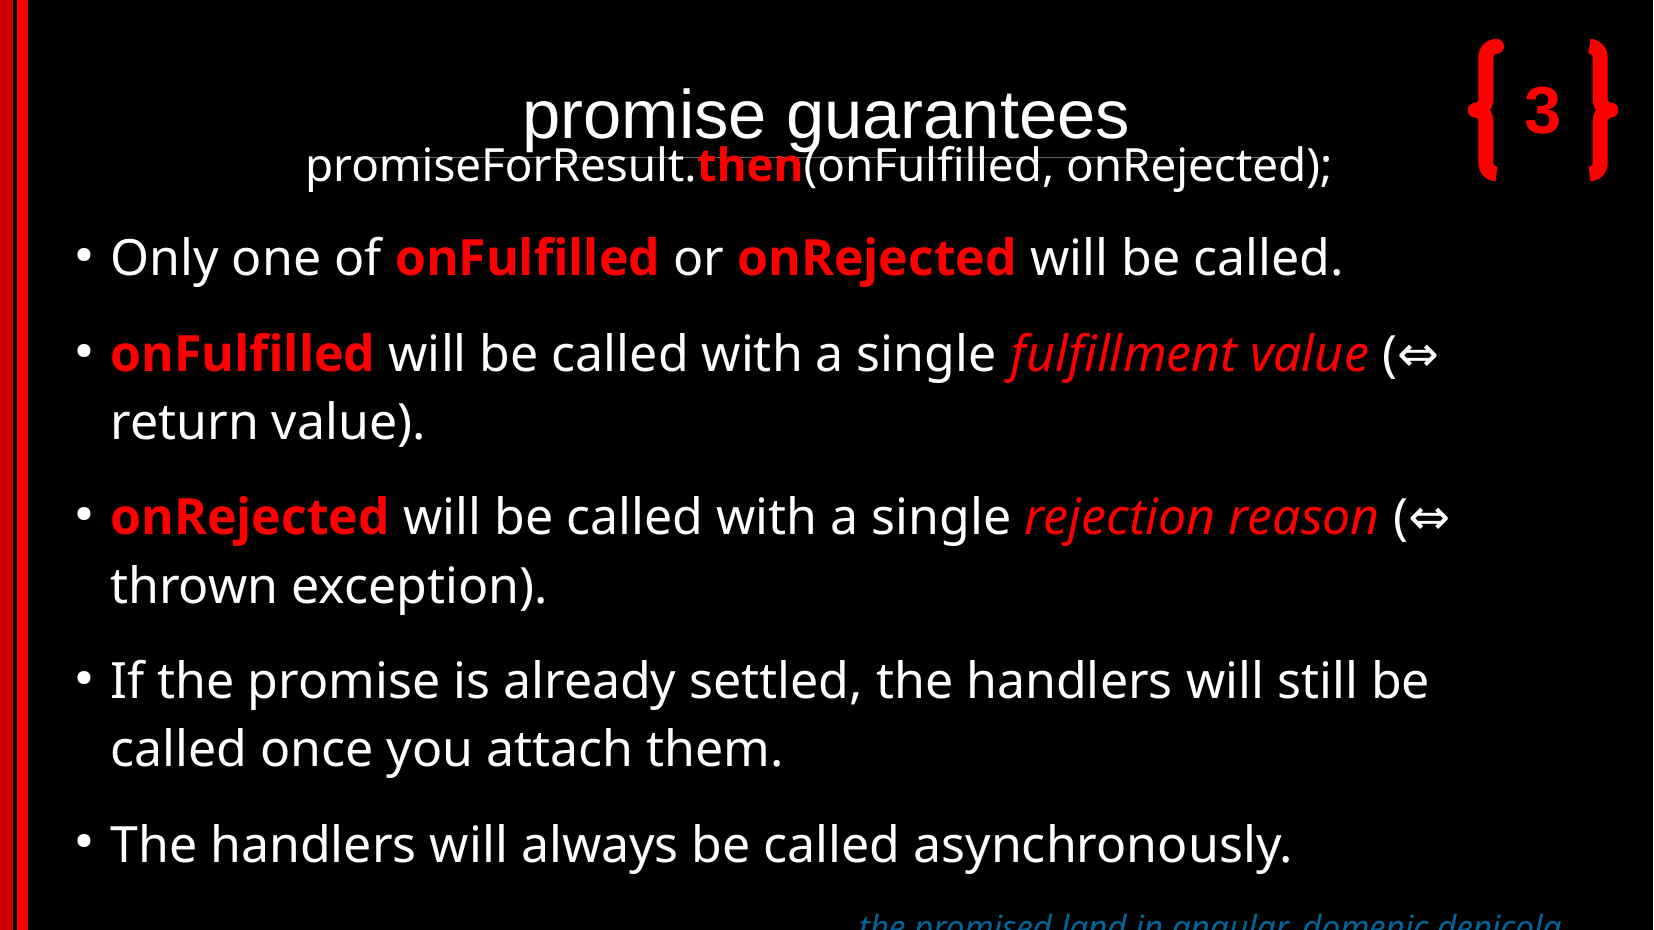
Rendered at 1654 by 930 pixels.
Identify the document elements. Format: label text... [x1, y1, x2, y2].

title promise guarantees [82, 36, 1571, 193]
text_box 3 [1475, 46, 1497, 174]
text_box 3 [1589, 46, 1611, 174]
subtitle promiseForResult.then(onFulfilled, onRejected); Only one of onFulfilled or onRejected will be called. onFulfilled will be called with a single fulfillment value (⇔ return value). onRejected will be called with a single rejection reason (⇔ thrown exception). If the promise is already settled, the handlers will still be called once you attach them. The handlers will always be called asynchronously. the promised land in angular, domenic denicola [74, 175, 1563, 907]
